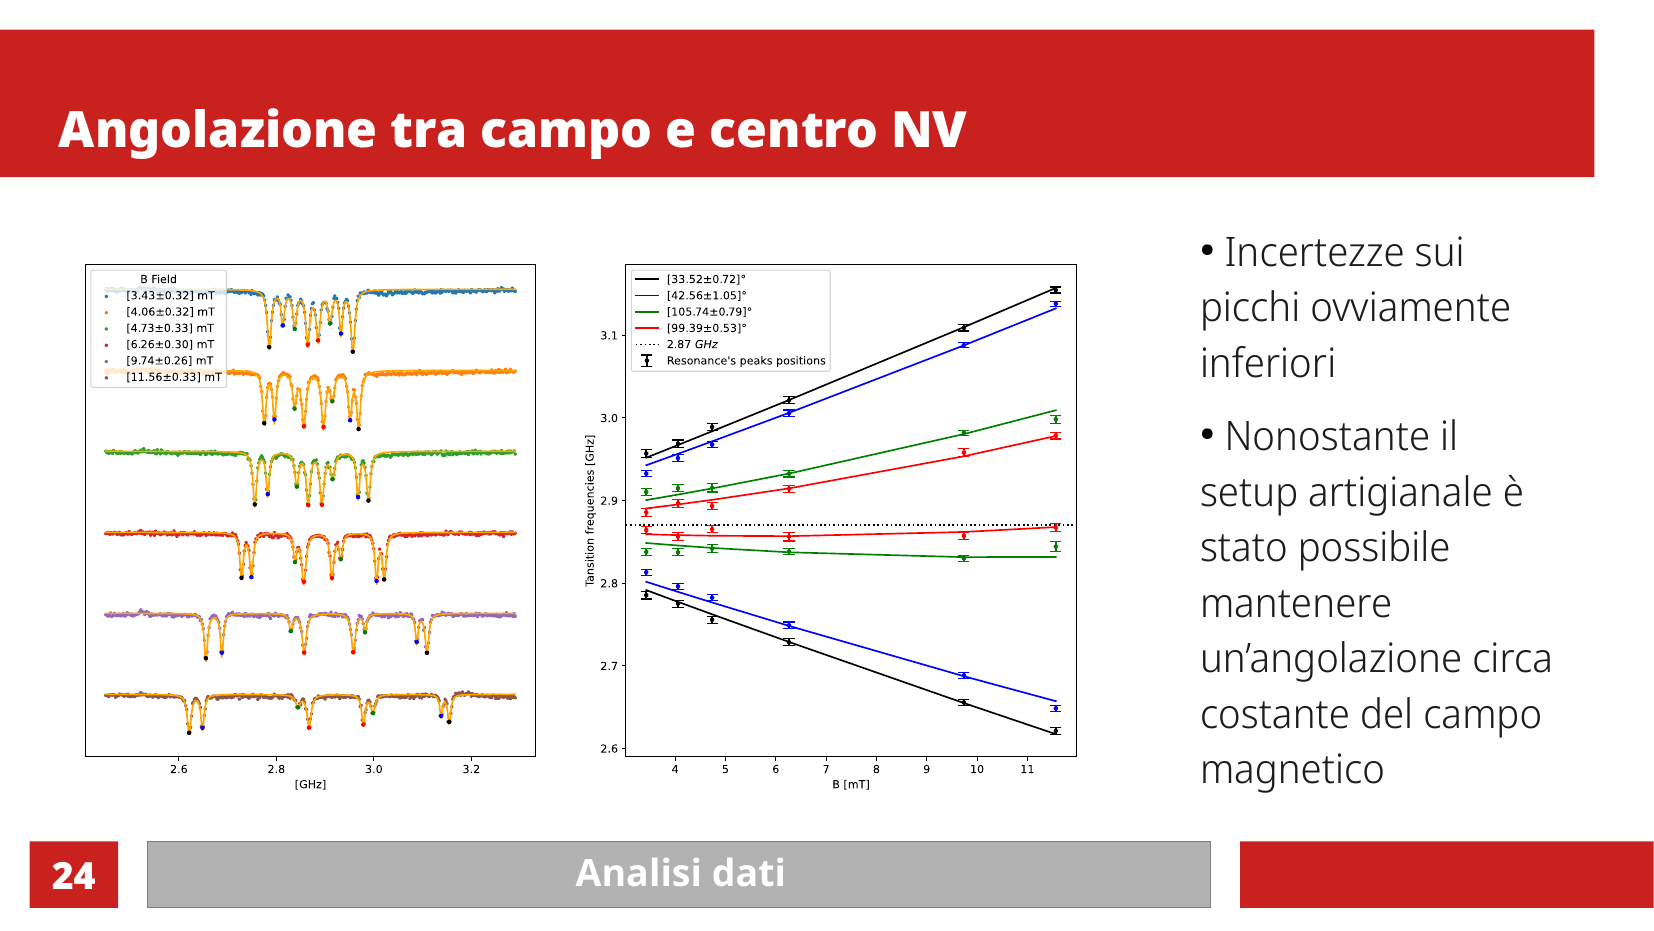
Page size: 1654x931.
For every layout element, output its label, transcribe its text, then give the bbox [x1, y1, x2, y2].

text_box Analisi dati [155, 838, 1206, 905]
list Incertezze sui picchi ovviamente inferiori Nonostante il setup artigianale è stato possibile mantenere un’angolazione circa costante del campo magnetico [1200, 221, 1566, 798]
title Angolazione tra campo e centro NV [59, 44, 1595, 163]
picture [0, 187, 1205, 828]
